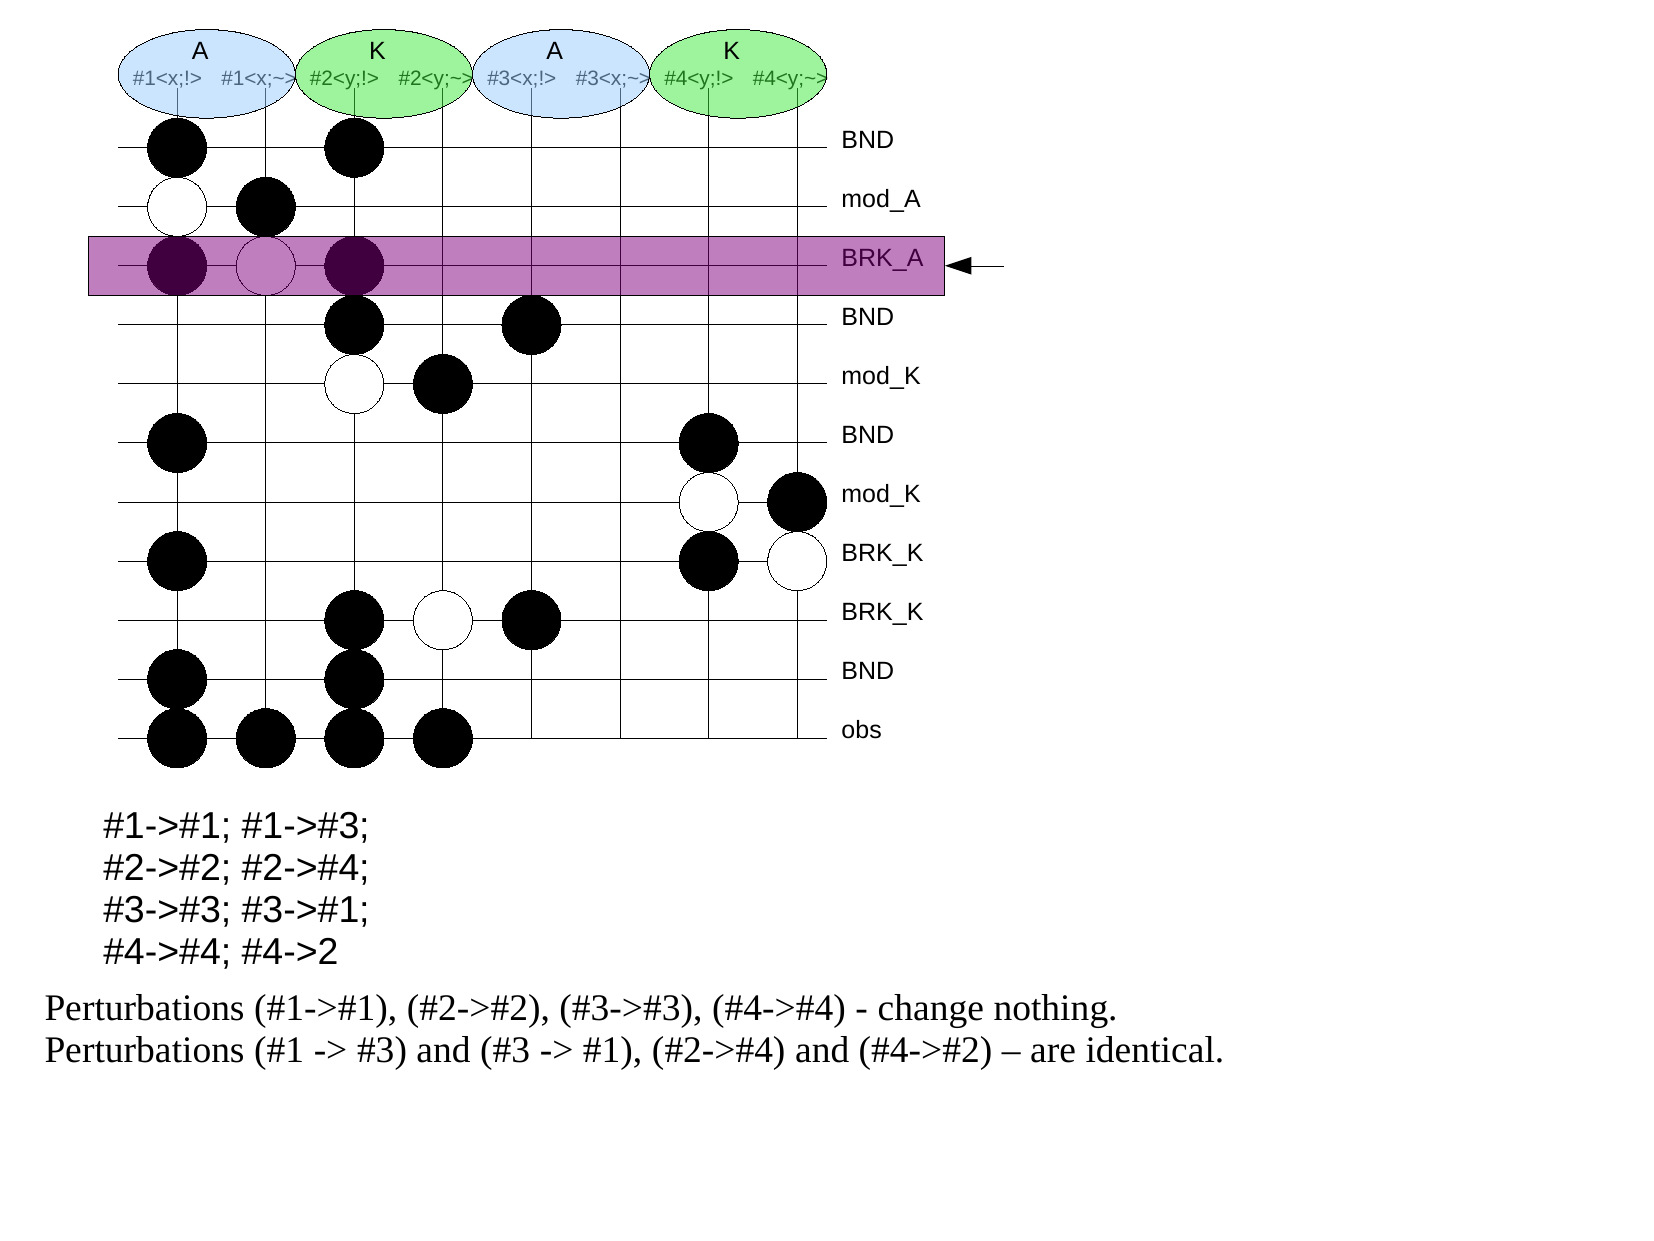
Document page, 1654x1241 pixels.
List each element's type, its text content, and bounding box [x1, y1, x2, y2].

text_box BRK_K [826, 531, 939, 590]
text_box Perturbations (#1->#1), (#2->#2), (#3->#3), (#4->#4) - change nothing. Perturbations (#1 -> #3) and (#3 -> #1), (#2->#4) and (#4->#2) – are identical. [29, 979, 1241, 1123]
text_box [413, 354, 473, 414]
text_box K [708, 29, 756, 73]
text_box #2<y;!> [295, 80, 307, 97]
text_box #4<y;!> [649, 79, 661, 97]
text_box [147, 649, 207, 768]
text_box [236, 708, 296, 768]
text_box #4<y;~> [815, 59, 843, 97]
text_box #3<x;~> [638, 83, 649, 97]
text_box BRK_K [826, 590, 939, 650]
text_box [501, 590, 562, 650]
text_box [88, 118, 945, 414]
text_box #3<x;!> [472, 79, 484, 97]
text_box [413, 708, 473, 768]
text_box #1->#1; #1->#3; #2->#2; #2->#4; #3->#3; #3->#1; #4->#4; #4->2 [88, 797, 385, 981]
text_box #1<x;!> [118, 81, 129, 97]
text_box [413, 590, 473, 650]
text_box A [531, 29, 578, 73]
text_box mod_K [826, 472, 937, 531]
text_box mod_K [826, 354, 937, 414]
text_box BND [826, 413, 910, 472]
text_box mod_A [826, 177, 937, 236]
text_box [118, 30, 827, 119]
text_box [324, 590, 384, 768]
text_box A [177, 29, 224, 73]
text_box #1<x;~> [284, 82, 295, 97]
text_box K [354, 29, 401, 73]
text_box [767, 472, 827, 591]
text_box obs [826, 708, 897, 768]
text_box BND [826, 649, 910, 709]
text_box [147, 531, 207, 591]
text_box [147, 413, 207, 473]
text_box BND [826, 296, 910, 354]
text_box #2<y;~> [461, 82, 472, 97]
text_box [324, 118, 384, 178]
text_box BND [826, 118, 910, 177]
text_box [679, 413, 739, 591]
